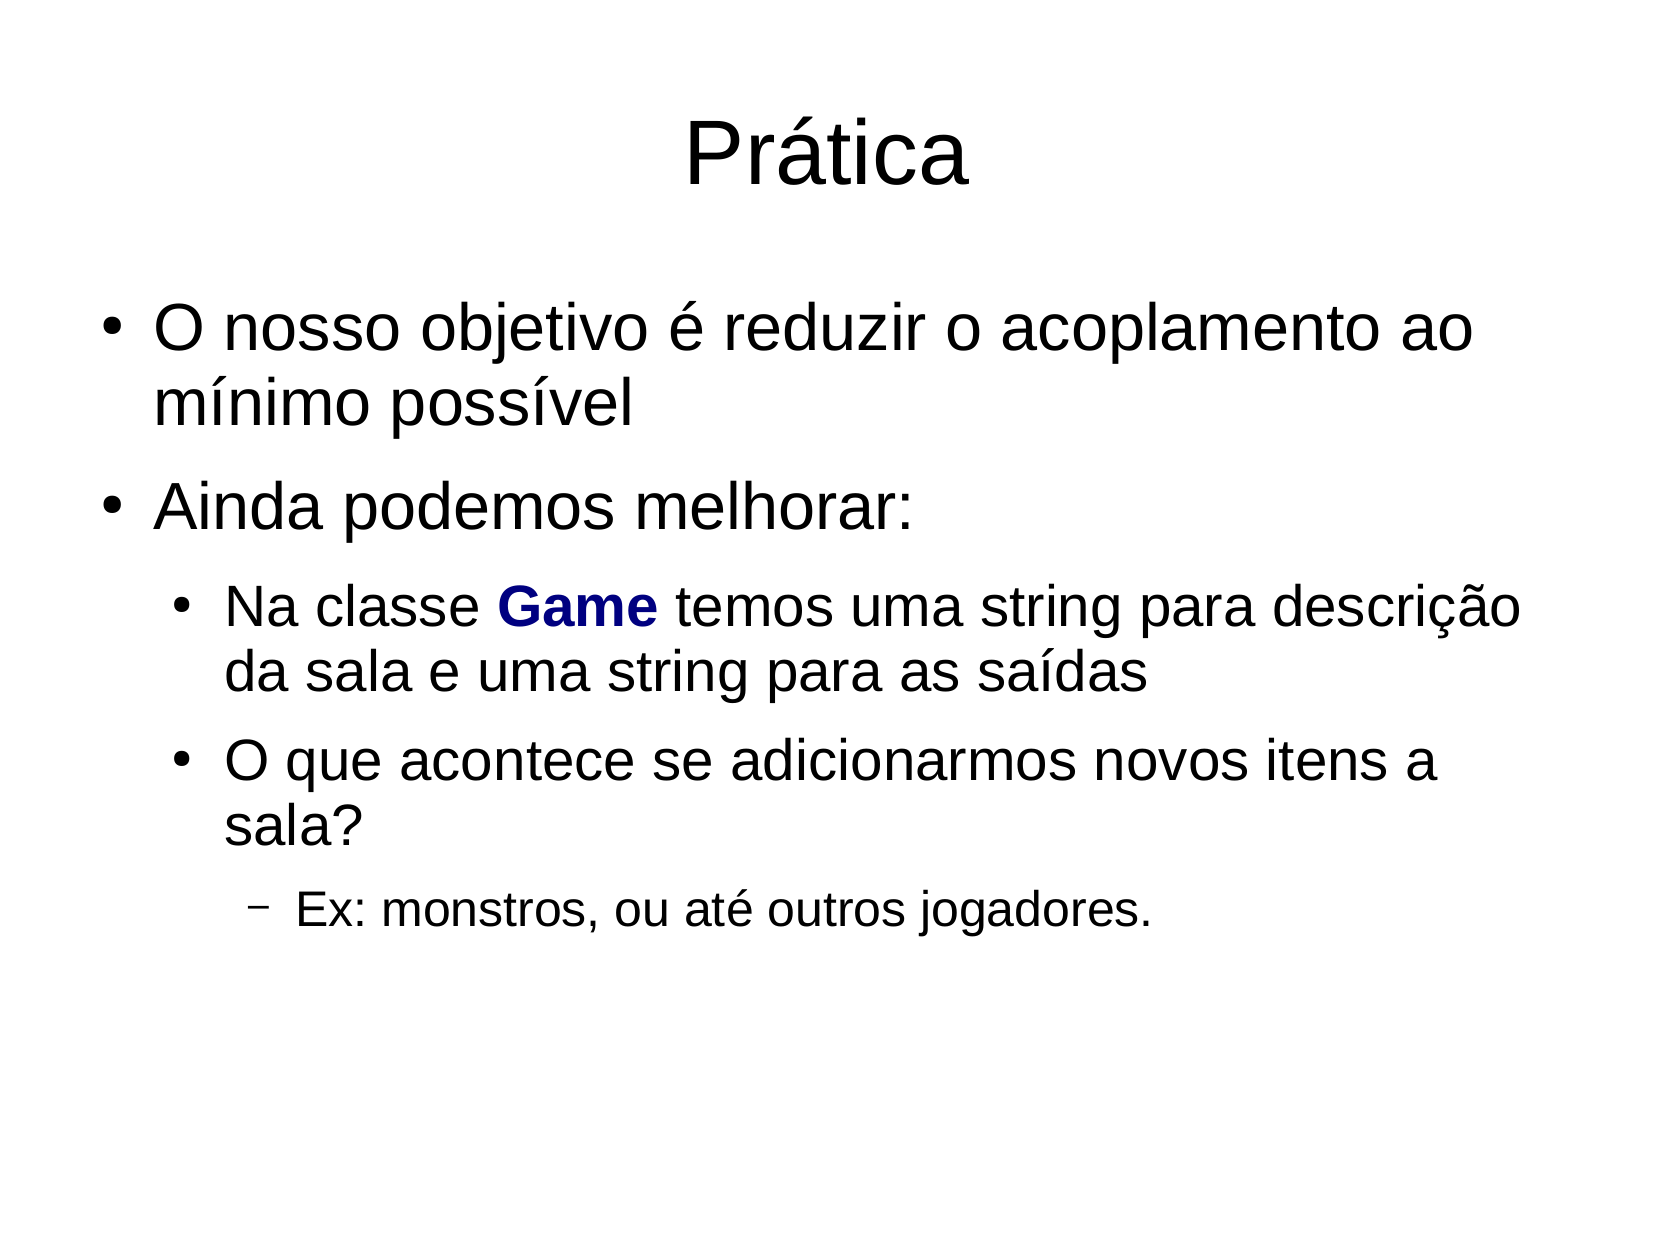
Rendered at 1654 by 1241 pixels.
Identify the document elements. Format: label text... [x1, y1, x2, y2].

list O nosso objetivo é reduzir o acoplamento ao mínimo possível Ainda podemos melhorar: Na classe Game temos uma string para descrição da sala e uma string para as saídas O que acontece se adicionarmos novos itens a sala? Ex: monstros, ou até outros jogadores. [82, 290, 1571, 1109]
title Prática [82, 49, 1571, 257]
